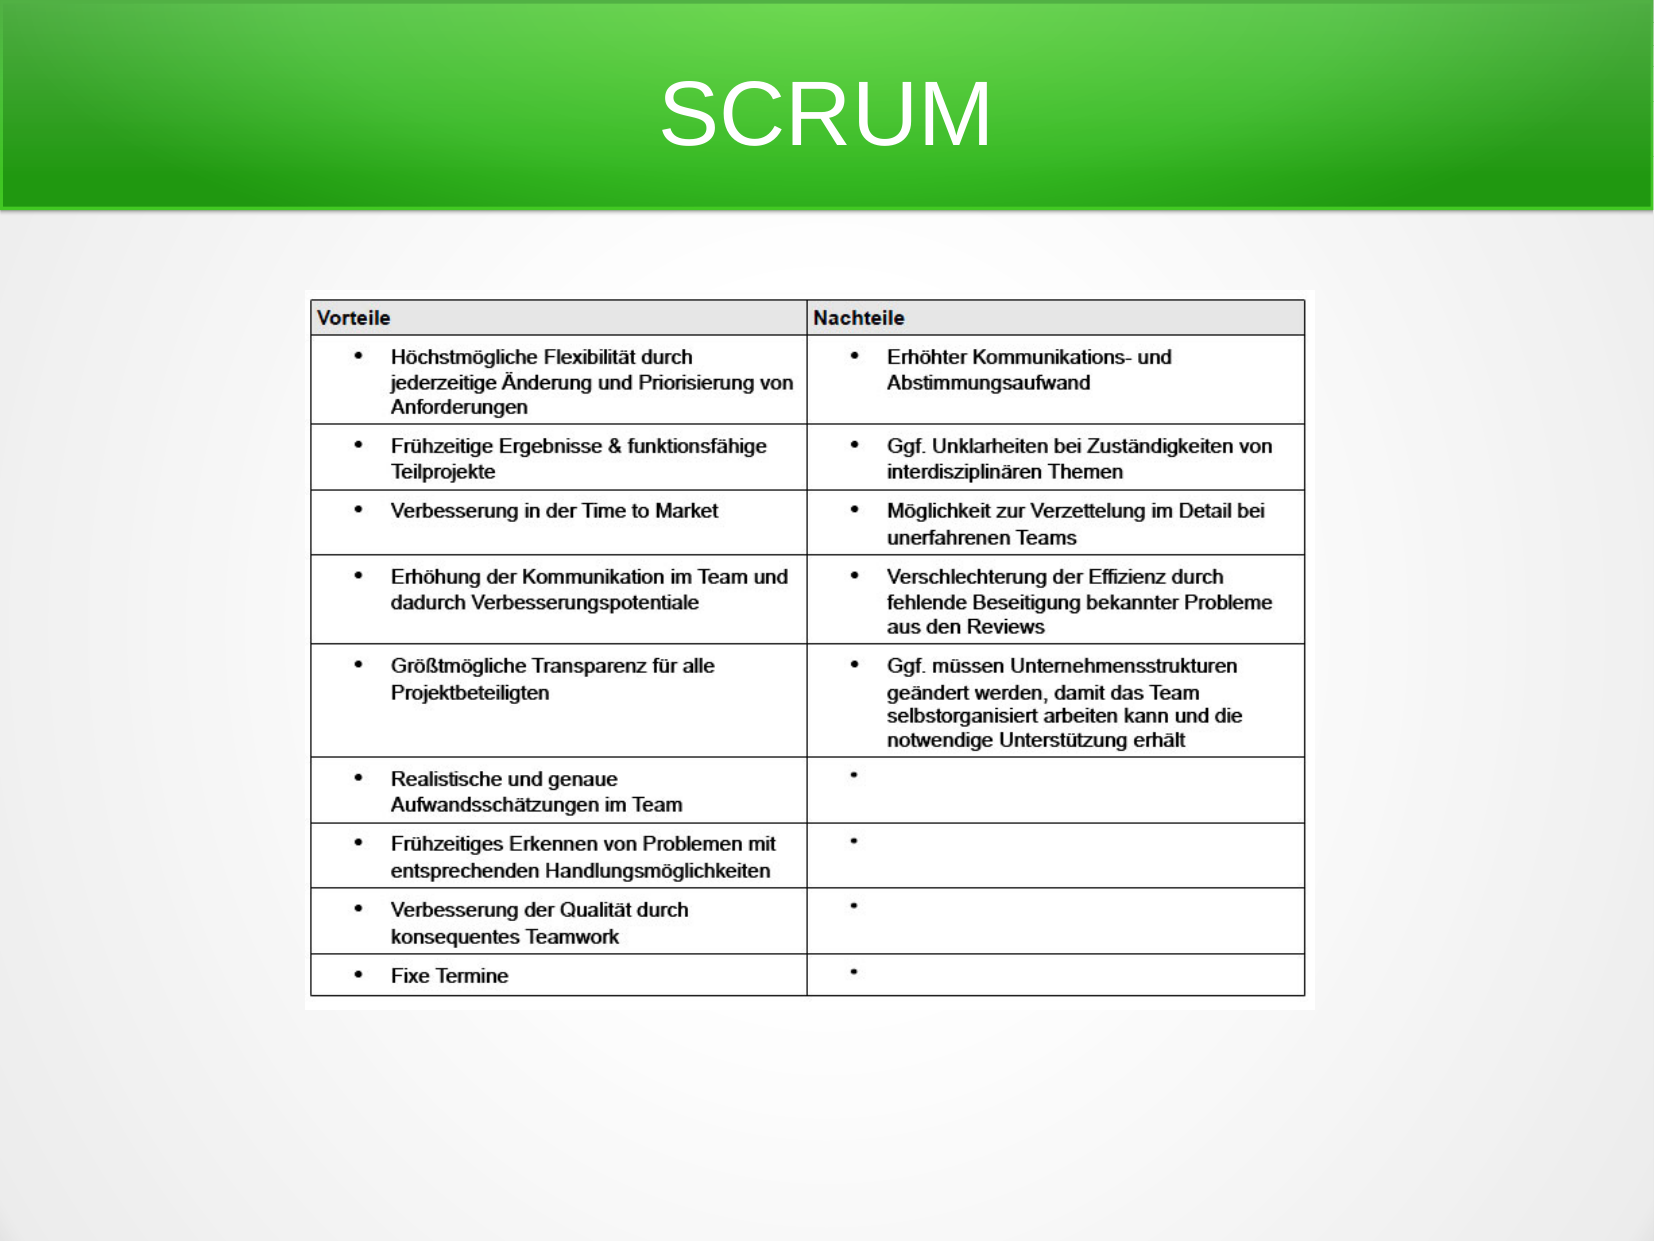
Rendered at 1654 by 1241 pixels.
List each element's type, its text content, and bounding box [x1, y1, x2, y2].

title SCRUM [82, 49, 1571, 179]
picture [305, 290, 1315, 1010]
